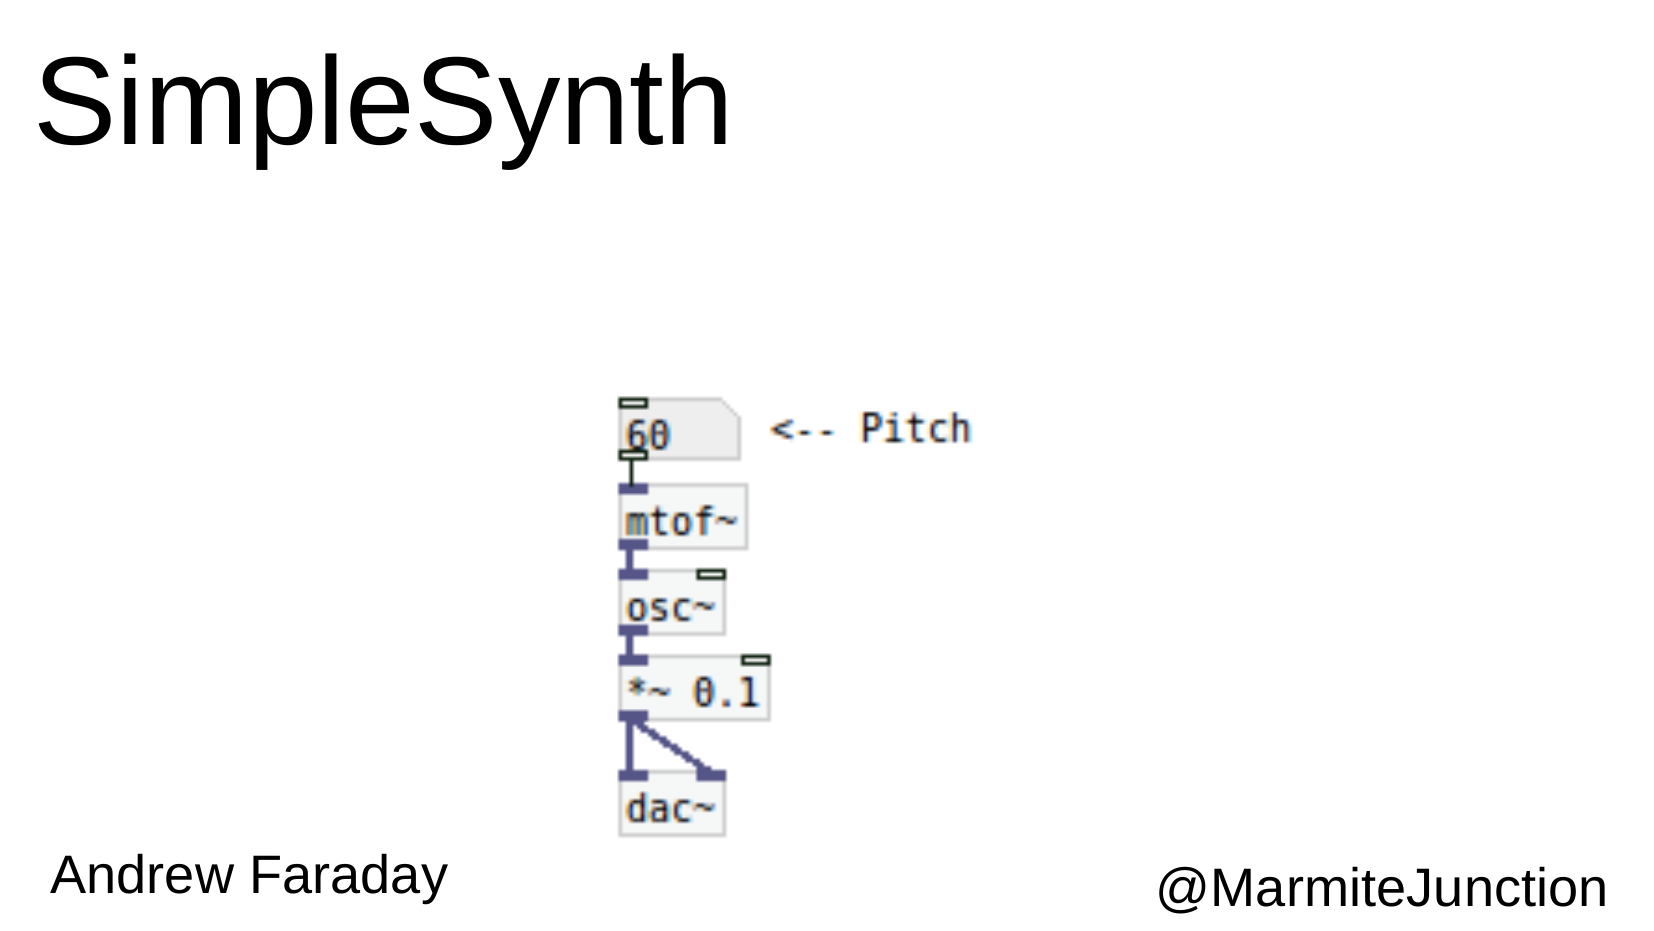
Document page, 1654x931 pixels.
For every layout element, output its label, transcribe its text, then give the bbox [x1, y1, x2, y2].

text_box @MarmiteJunction [1080, 850, 1625, 926]
text_box Andrew Faraday [35, 837, 579, 913]
text_box SimpleSynth [11, 23, 756, 179]
picture [590, 369, 1025, 857]
